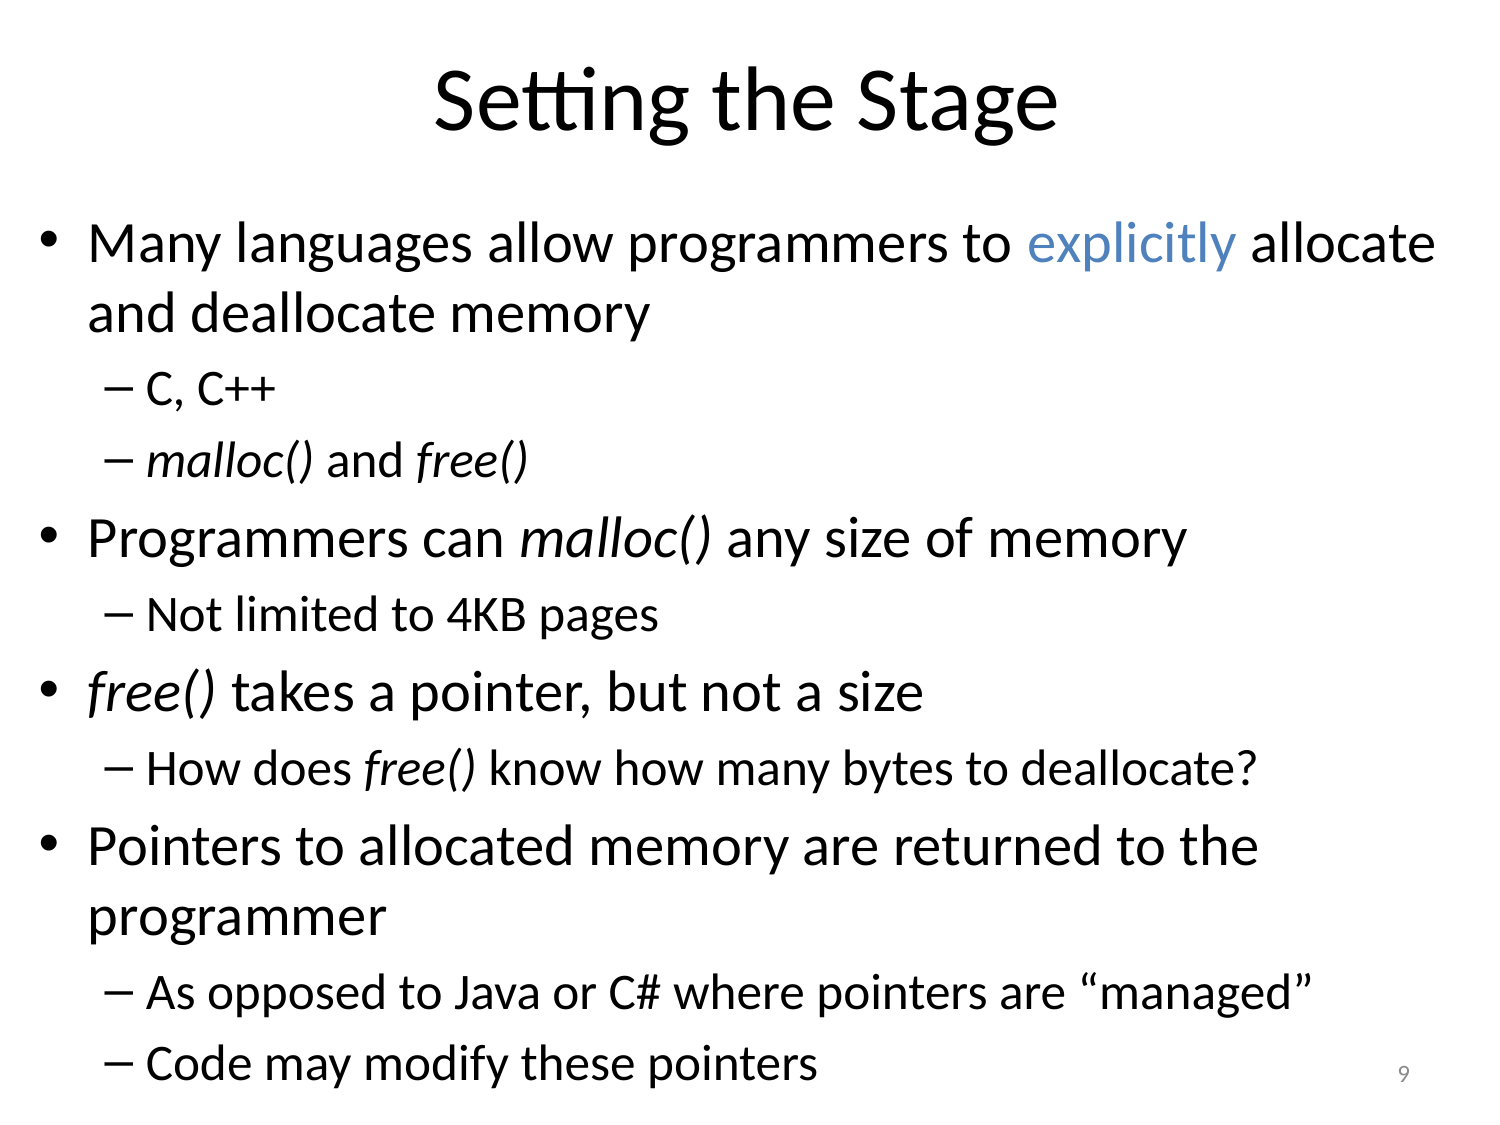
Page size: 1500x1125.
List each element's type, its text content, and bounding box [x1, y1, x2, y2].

slide_number <number> [1074, 1042, 1425, 1103]
title Setting the Stage [7, 0, 1488, 188]
list Many languages allow programmers to explicitly allocate and deallocate memory C, C++ malloc() and free() Programmers can malloc() any size of memory Not limited to 4KB pages free() takes a pointer, but not a size How does free() know how many bytes to deallocate? Pointers to allocated memory are returned to the programmer As opposed to Java or C# where pointers are “managed” Code may modify these pointers [23, 195, 1478, 1103]
